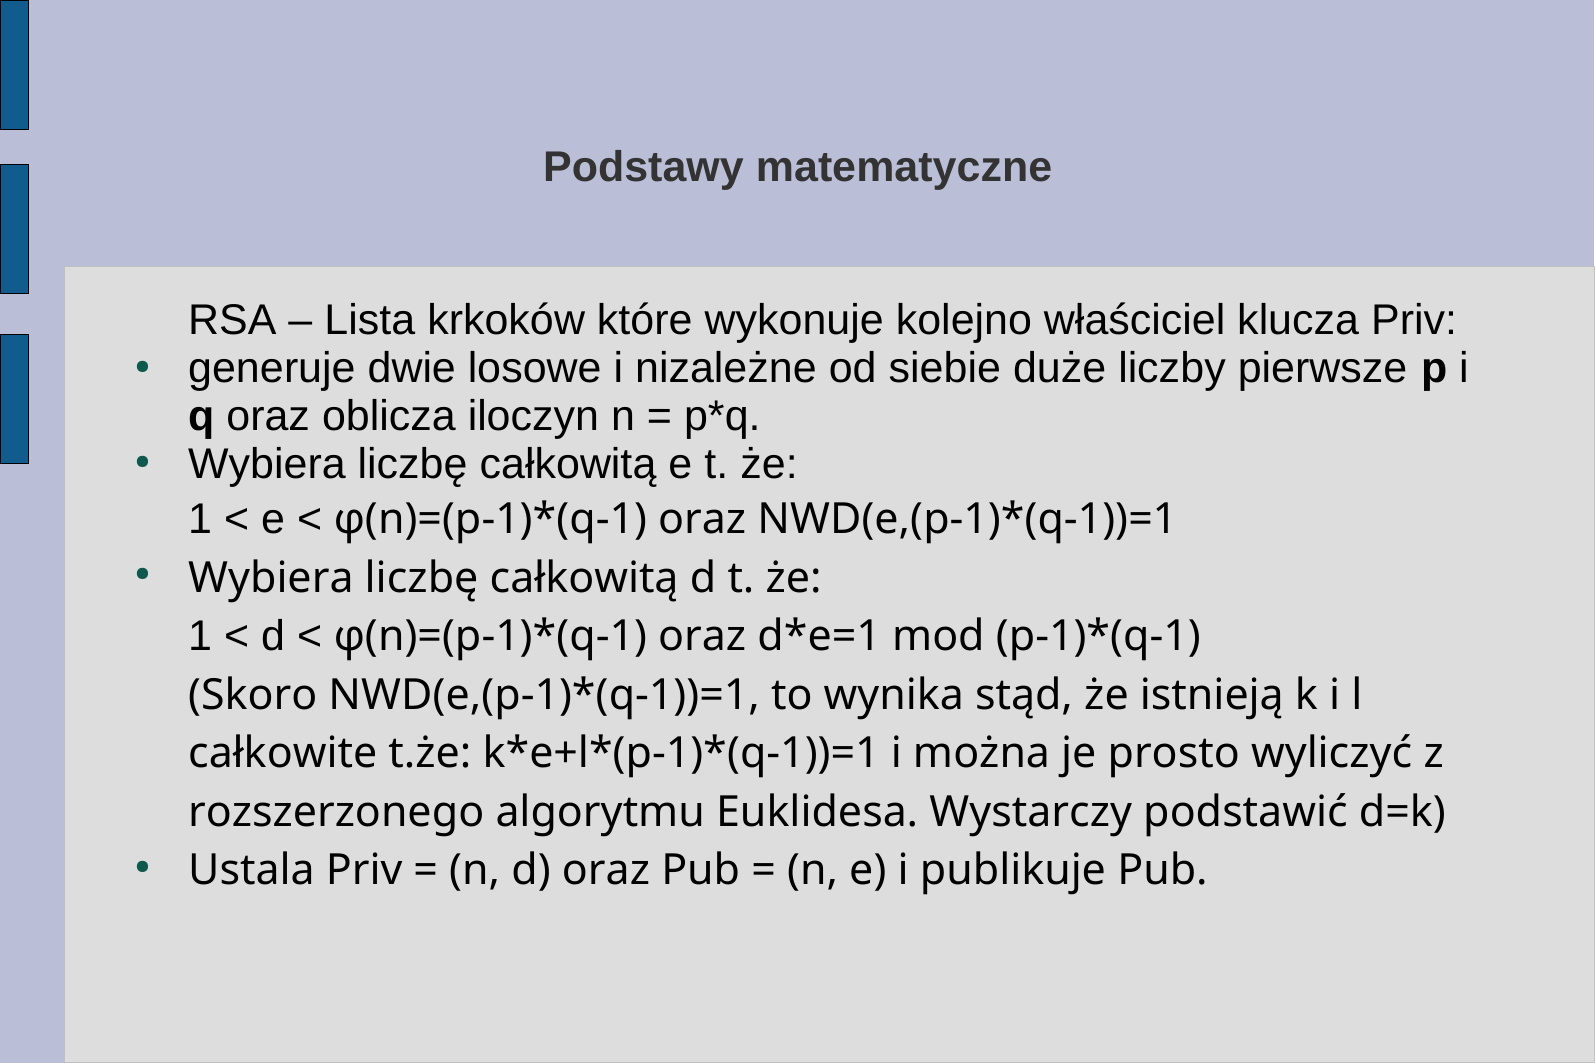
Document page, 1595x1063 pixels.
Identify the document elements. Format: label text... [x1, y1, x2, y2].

title Podstawy matematyczne [117, 78, 1479, 256]
list RSA – Lista krkoków które wykonuje kolejno właściciel klucza Priv: generuje dwie losowe i nizależne od siebie duże liczby pierwsze p i q oraz oblicza iloczyn n = p*q. Wybiera liczbę całkowitą e t. że: 1 < e < φ(n)=(p-1)*(q-1) oraz NWD(e,(p-1)*(q-1))=1 Wybiera liczbę całkowitą d t. że: 1 < d < φ(n)=(p-1)*(q-1) oraz d*e=1 mod (p-1)*(q-1) (Skoro NWD(e,(p-1)*(q-1))=1, to wynika stąd, że istnieją k i l całkowite t.że: k*e+l*(p-1)*(q-1))=1 i można je prosto wyliczyć z rozszerzonego algorytmu Euklidesa. Wystarczy podstawić d=k) Ustala Priv = (n, d) oraz Pub = (n, e) i publikuje Pub. [117, 295, 1479, 966]
